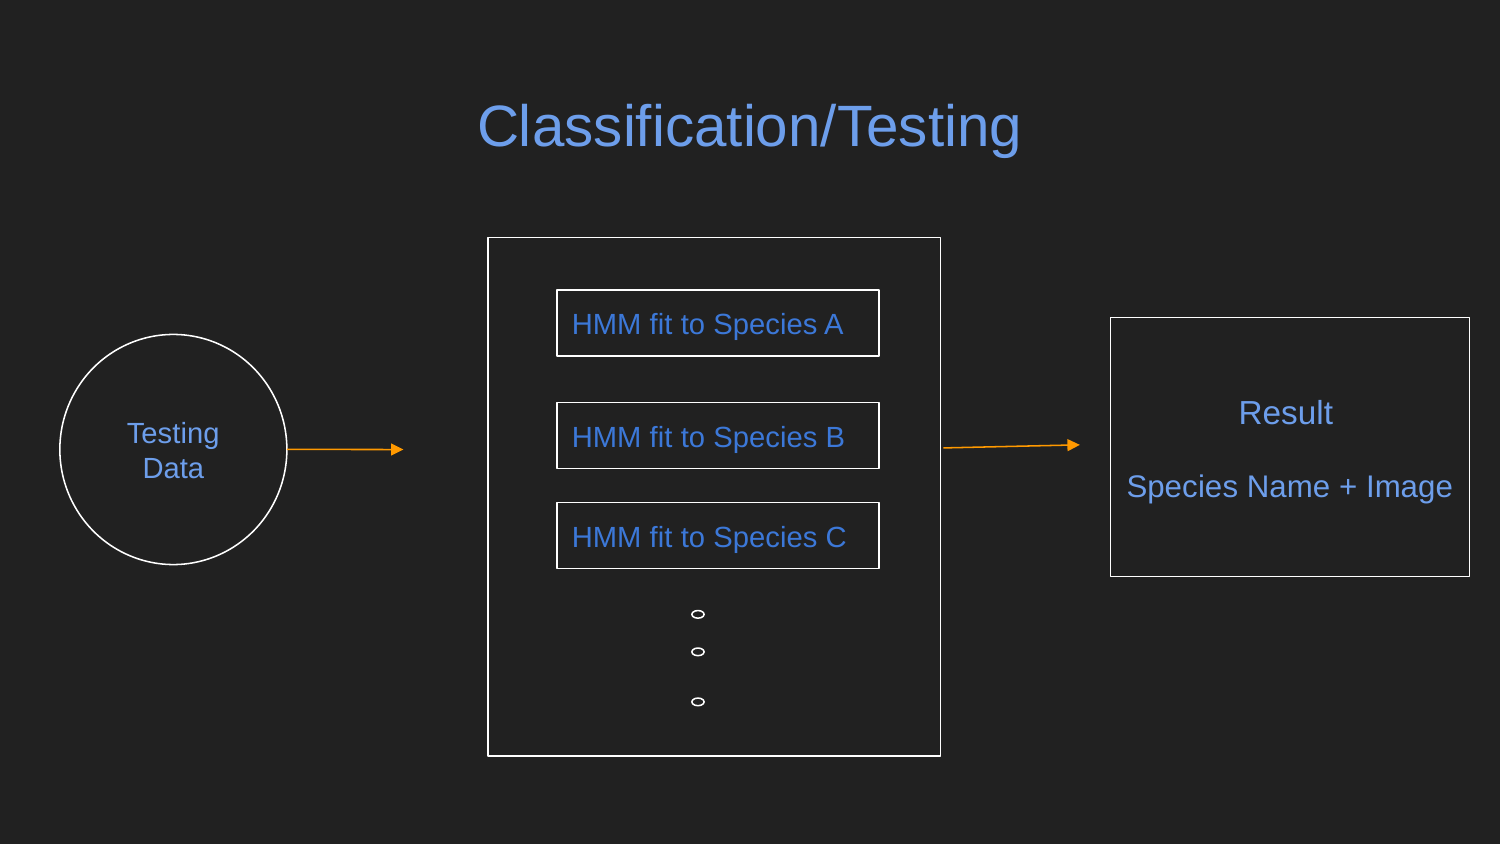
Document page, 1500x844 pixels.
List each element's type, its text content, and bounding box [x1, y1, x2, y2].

text_box HMM fit to Species C [556, 502, 879, 569]
title Classification/Testing [51, 72, 1449, 167]
text_box HMM fit to Species A [556, 289, 879, 356]
text_box Testing Data [59, 334, 287, 565]
text_box [487, 237, 941, 757]
text_box HMM fit to Species B [556, 402, 879, 469]
text_box Result Species Name + Image [1110, 317, 1470, 577]
